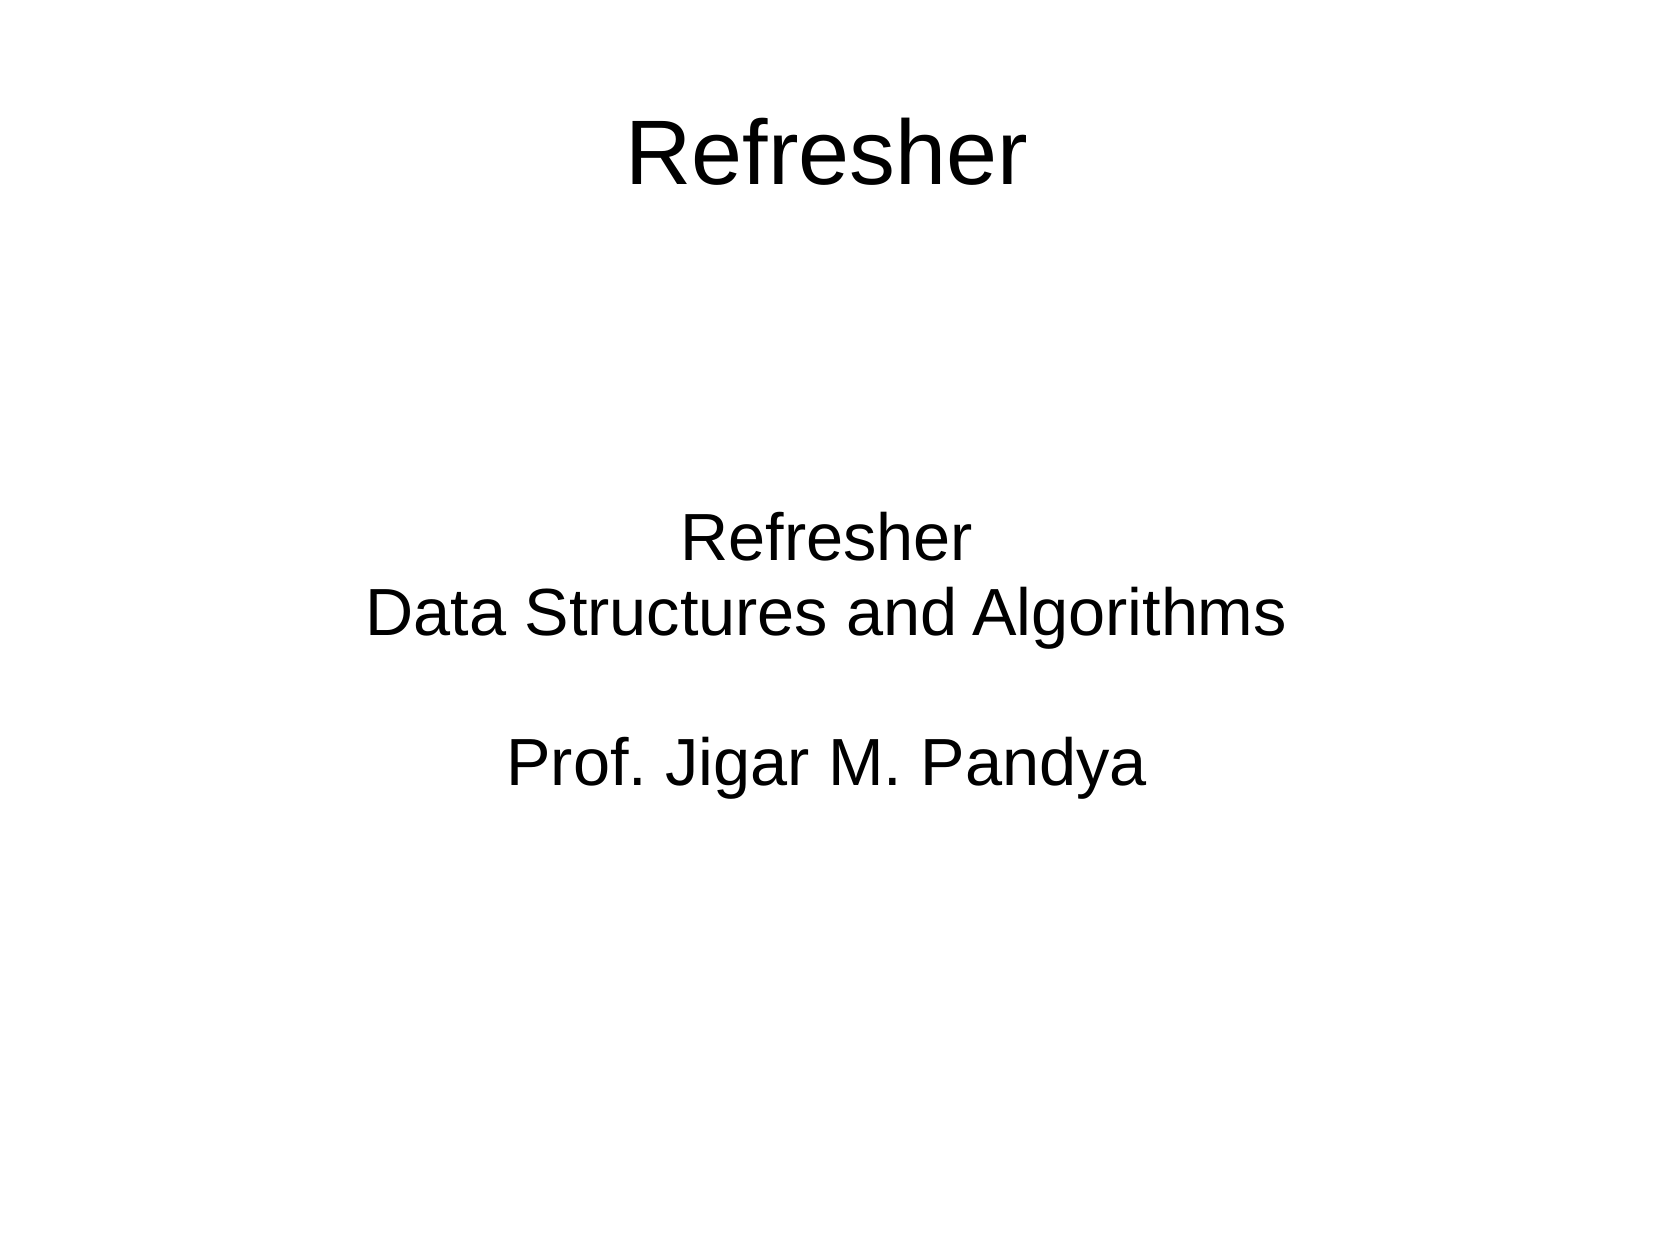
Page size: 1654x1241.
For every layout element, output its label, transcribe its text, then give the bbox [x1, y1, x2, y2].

title Refresher [82, 49, 1571, 257]
subtitle Refresher Data Structures and Algorithms Prof. Jigar M. Pandya [82, 290, 1571, 1010]
